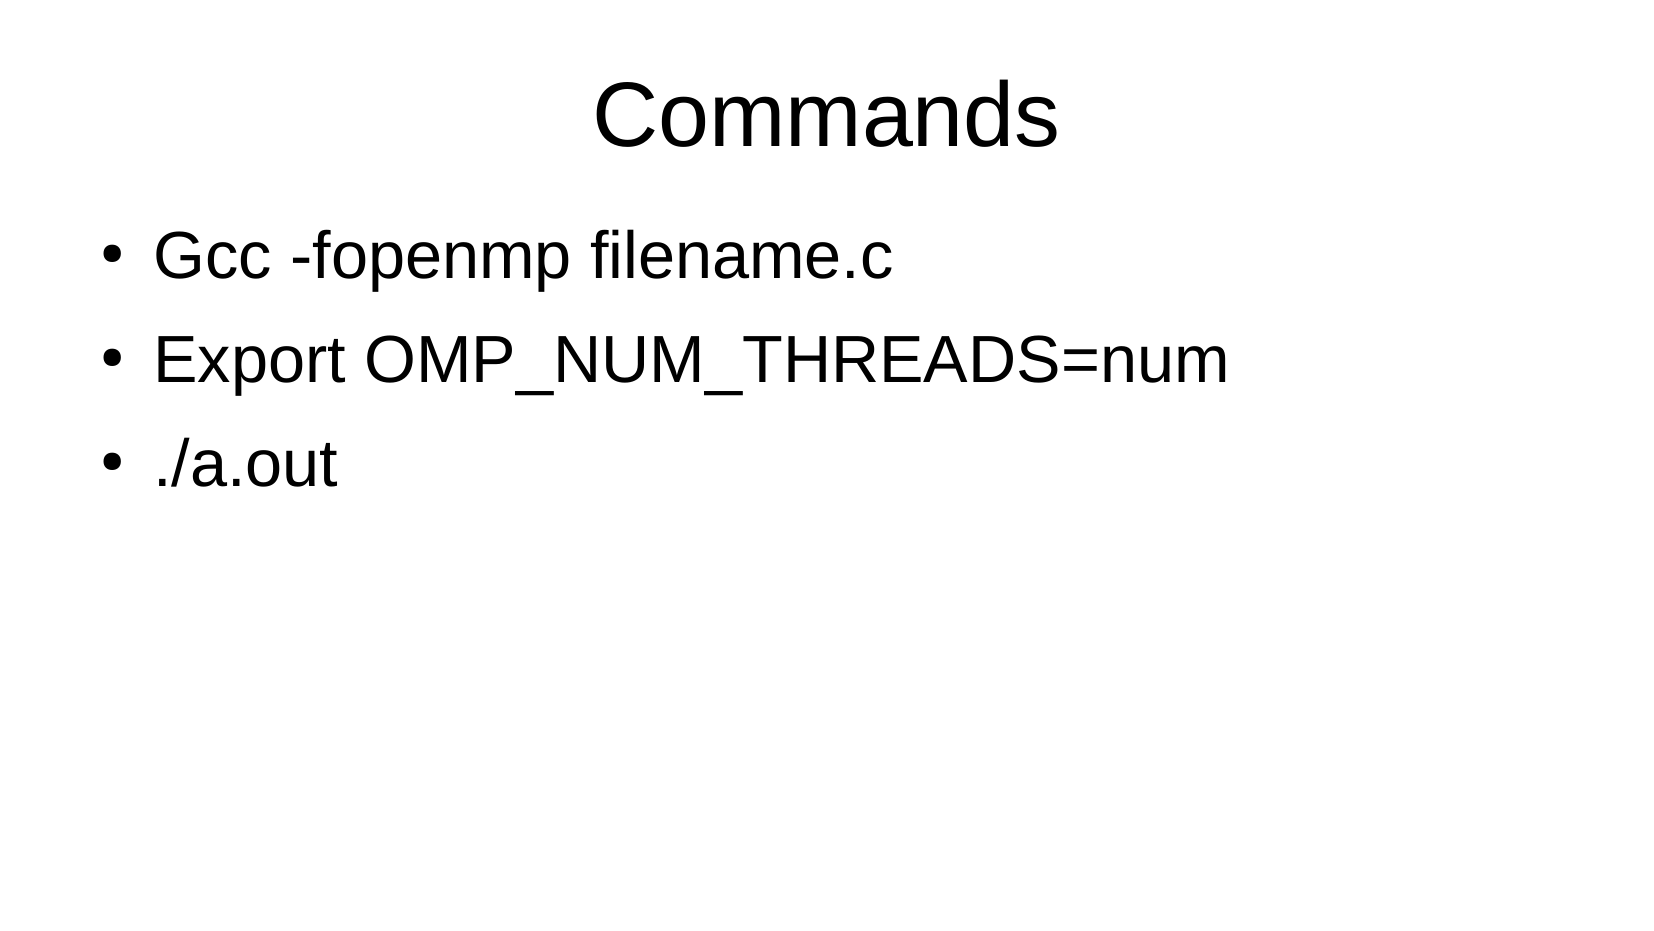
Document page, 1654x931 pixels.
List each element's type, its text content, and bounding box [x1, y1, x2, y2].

title Commands [82, 37, 1571, 193]
list Gcc -fopenmp filename.c Export OMP_NUM_THREADS=num ./a.out [82, 217, 1571, 758]
